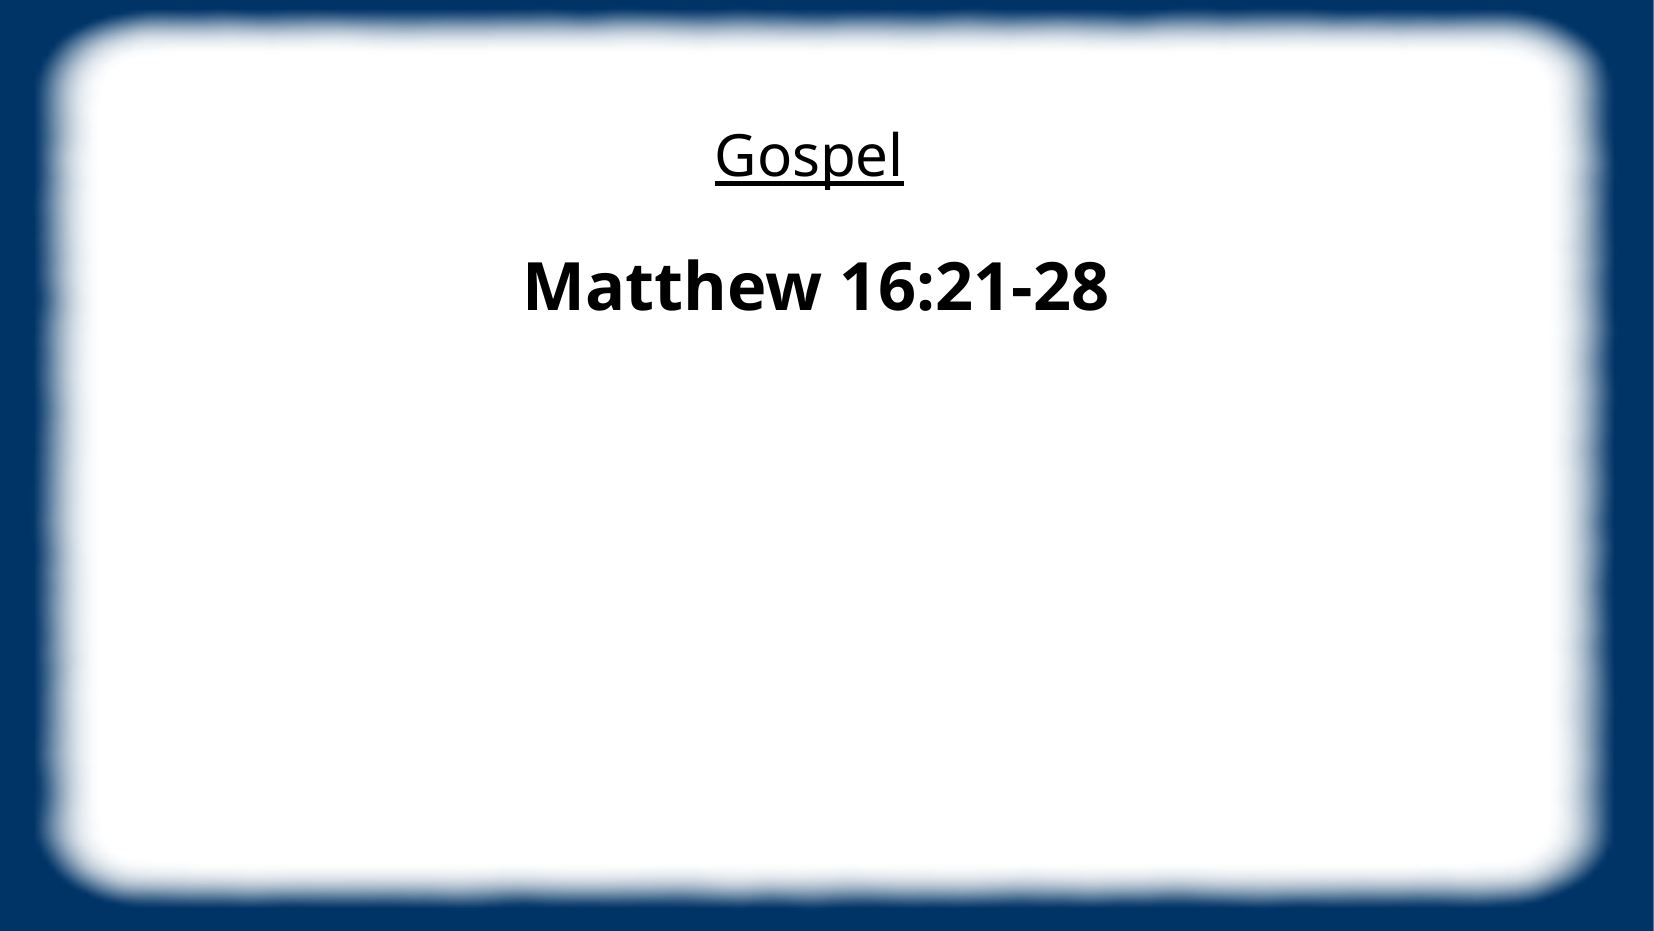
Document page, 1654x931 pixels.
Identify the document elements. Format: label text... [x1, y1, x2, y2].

picture [0, 0, 1654, 931]
text_box Gospel Matthew 16:21-28 [75, 67, 1576, 332]
